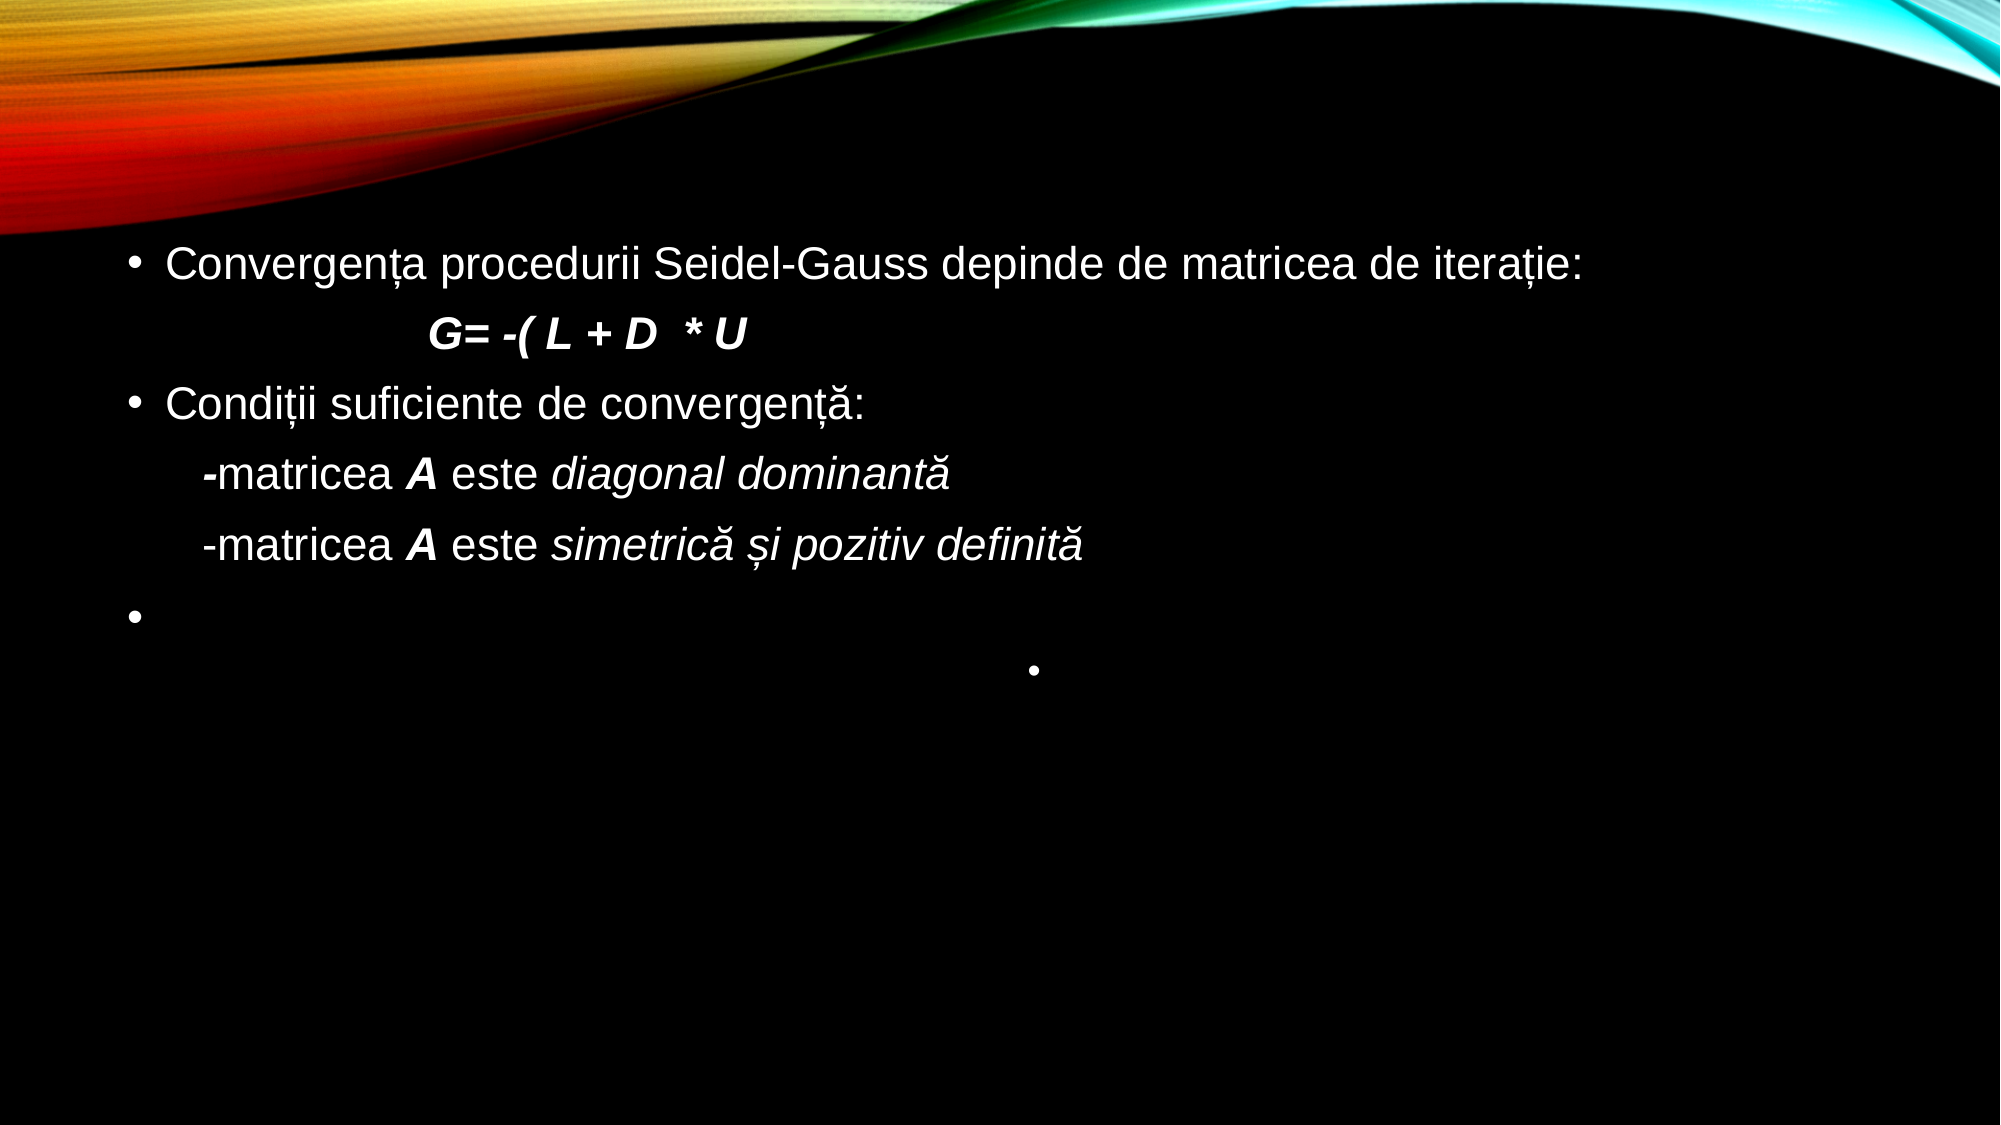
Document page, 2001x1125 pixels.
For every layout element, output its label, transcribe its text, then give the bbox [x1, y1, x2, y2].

list Convergența procedurii Seidel-Gauss depinde de matricea de iterație: G= -( L + D * U Condiții suficiente de convergență: -matricea A este diagonal dominantă -matricea A este simetrică și pozitiv definită GGGGG [112, 232, 1888, 1021]
